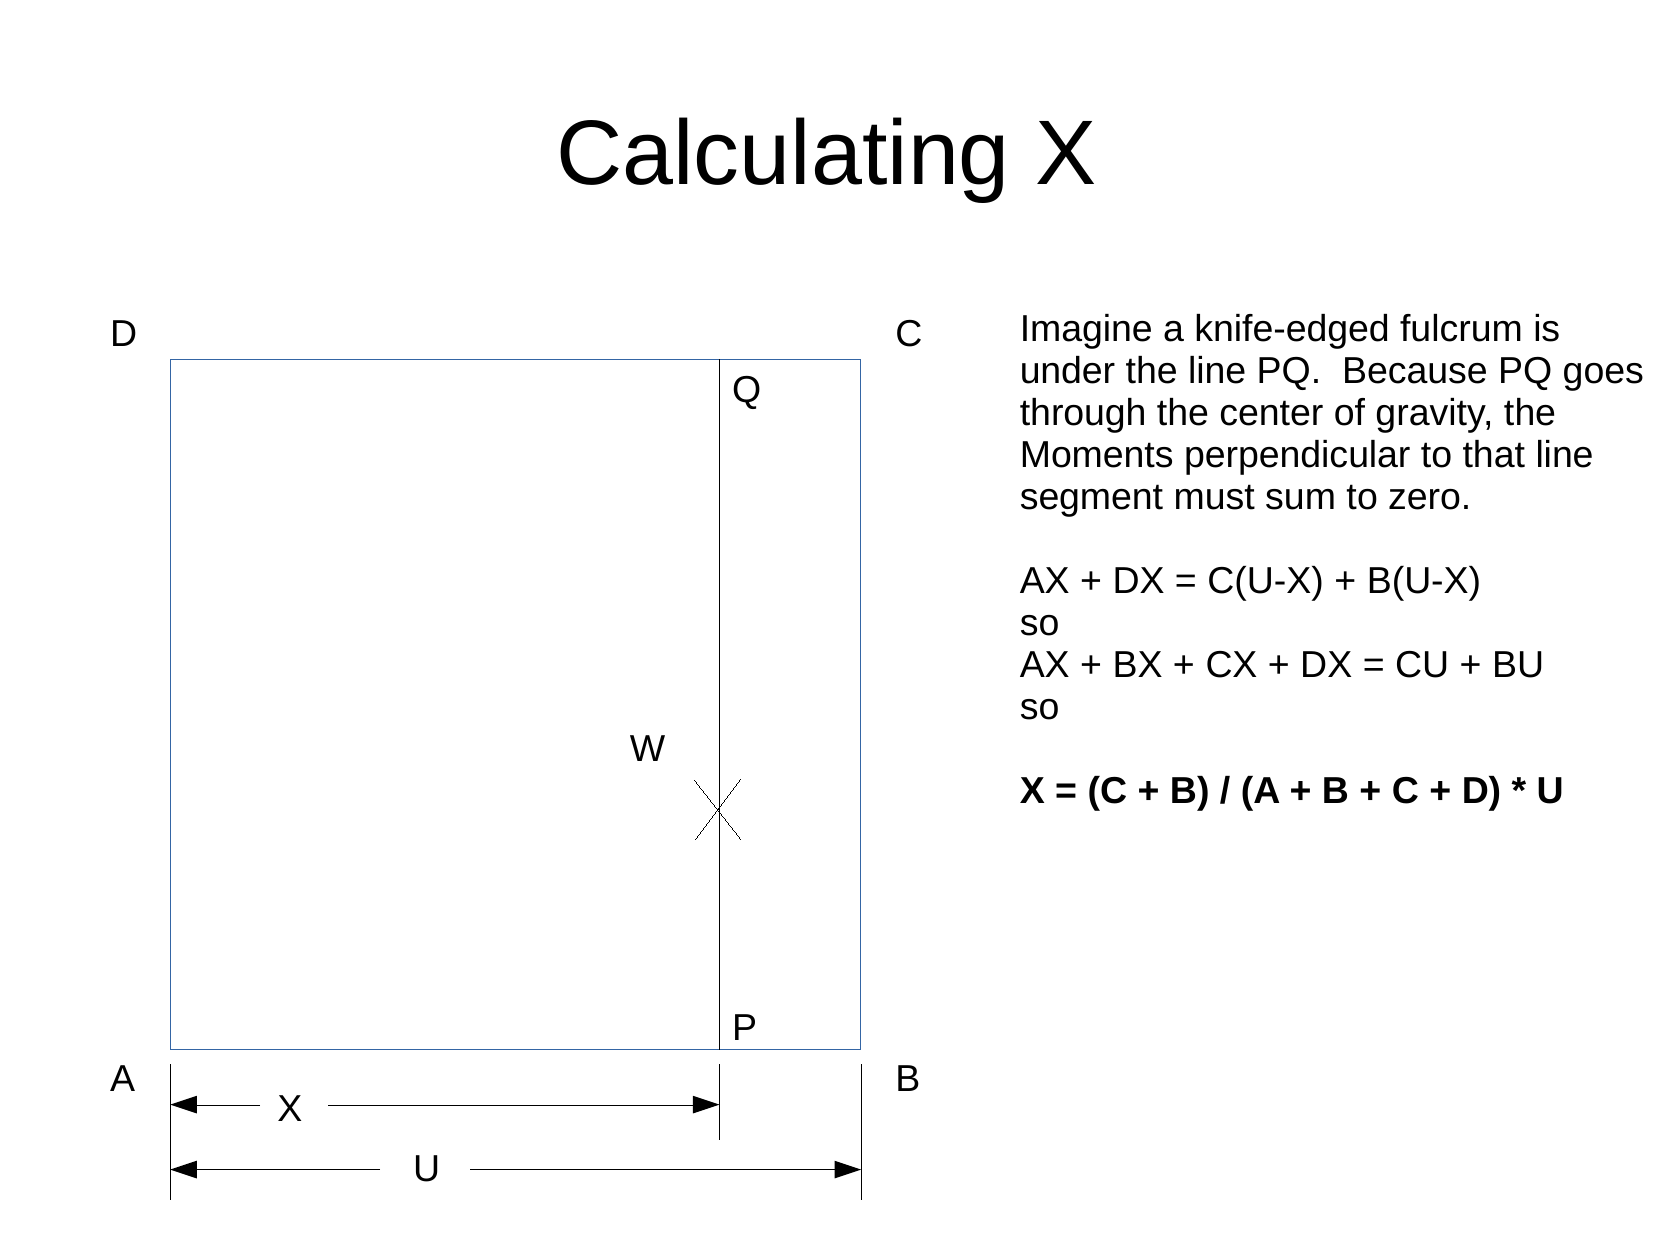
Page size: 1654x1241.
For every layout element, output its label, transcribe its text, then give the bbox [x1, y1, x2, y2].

text_box Imagine a knife-edged fulcrum is under the line PQ. Because PQ goes through the center of gravity, the Moments perpendicular to that line segment must sum to zero. AX + DX = C(U-X) + B(U-X) so AX + BX + CX + DX = CU + BU so X = (C + B) / (A + B + C + D) * U [1005, 300, 1654, 1171]
text_box W [615, 720, 681, 777]
title Calculating X [82, 49, 1571, 257]
text_box A [95, 1049, 150, 1107]
text_box B [880, 1049, 936, 1107]
text_box C [880, 305, 938, 363]
text_box Q [717, 360, 777, 418]
text_box P [717, 998, 772, 1056]
text_box U [398, 1139, 456, 1197]
text_box X [262, 1080, 318, 1138]
text_box D [95, 305, 152, 363]
